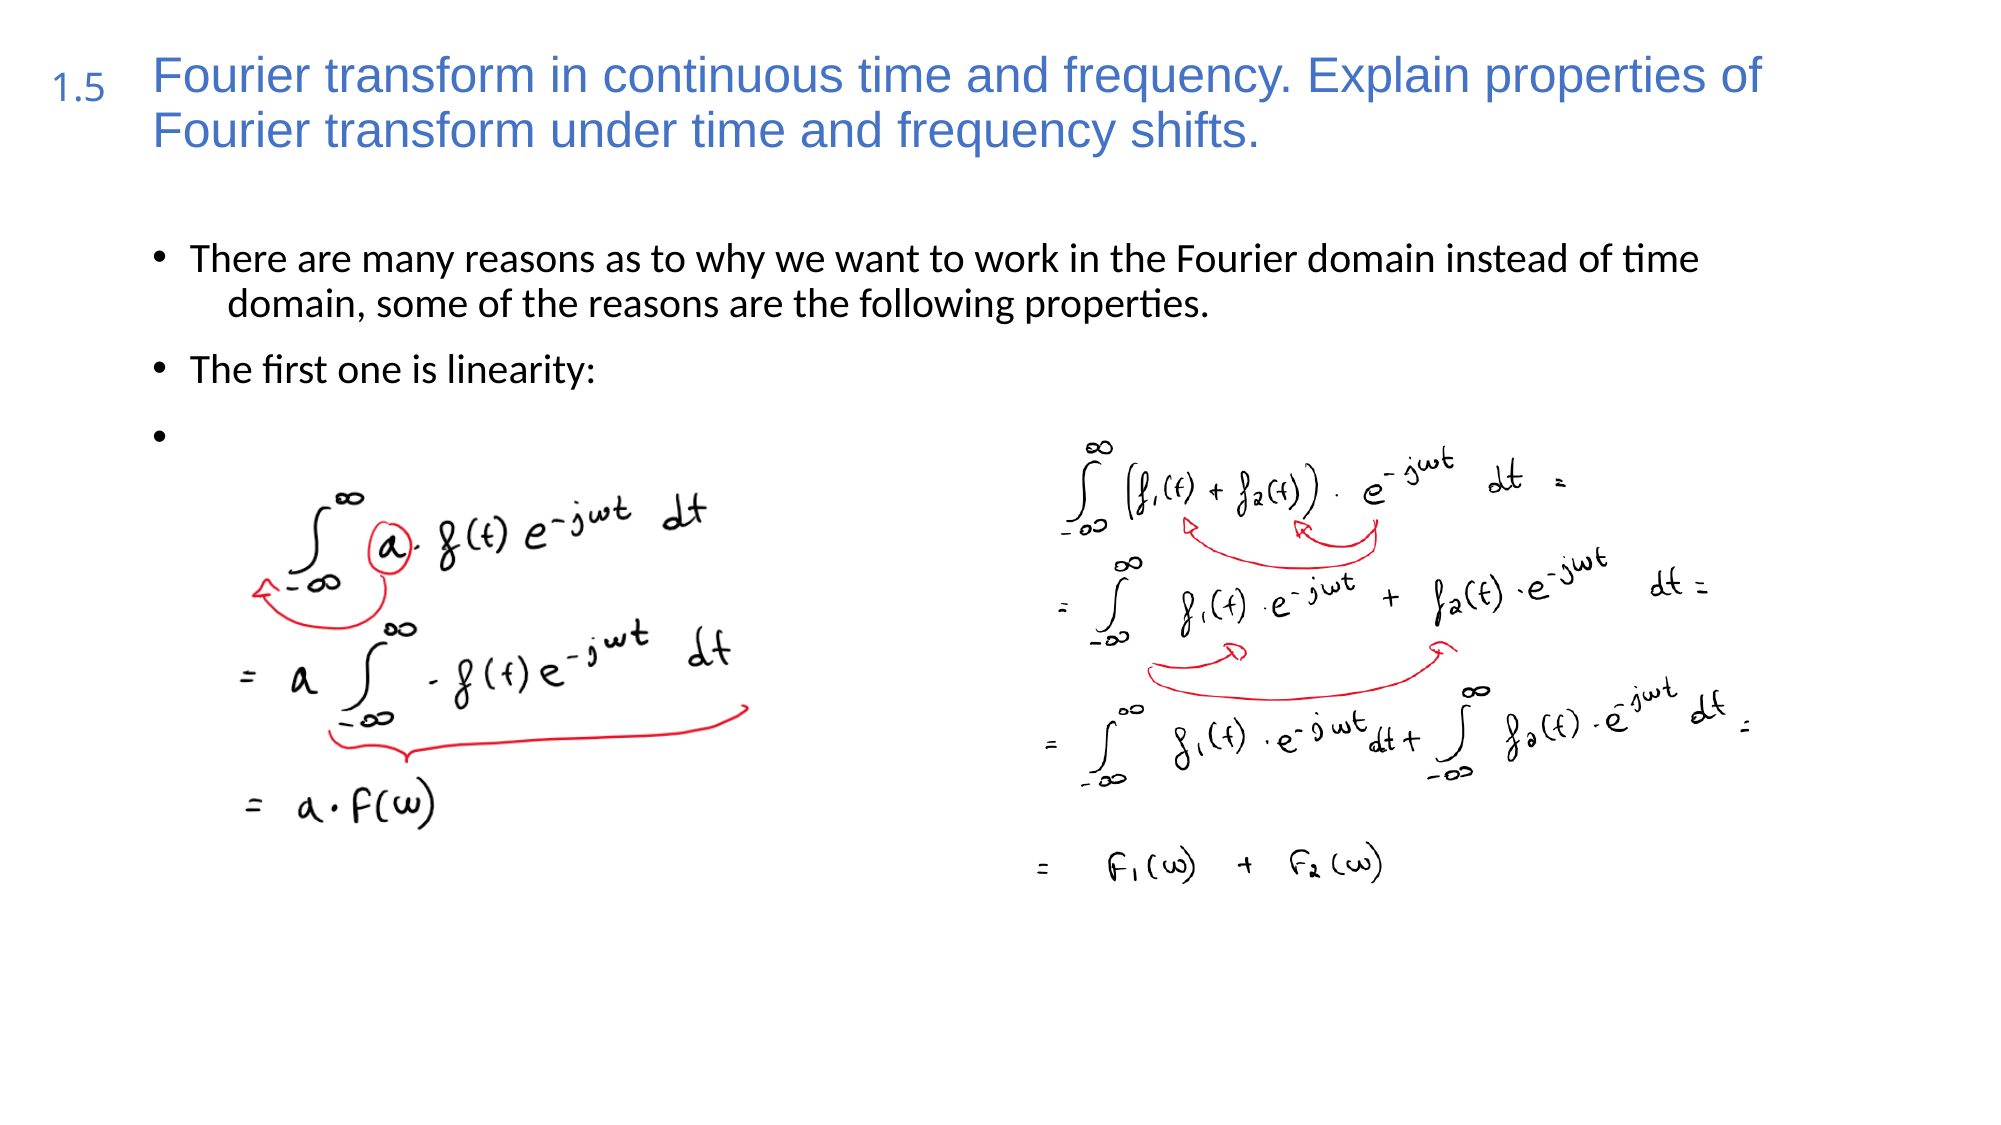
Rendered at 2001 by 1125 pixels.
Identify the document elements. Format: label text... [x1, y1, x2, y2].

list There are many reasons as to why we want to work in the Fourier domain instead of time domain, some of the reasons are the following properties. The first one is linearity: [137, 228, 1863, 1049]
picture [1032, 422, 1768, 897]
picture [232, 482, 761, 837]
text_box 1.5 [35, 46, 129, 131]
title Fourier transform in continuous time and frequency. Explain properties of Fourier transform under time and frequency shifts. [137, 42, 1863, 135]
